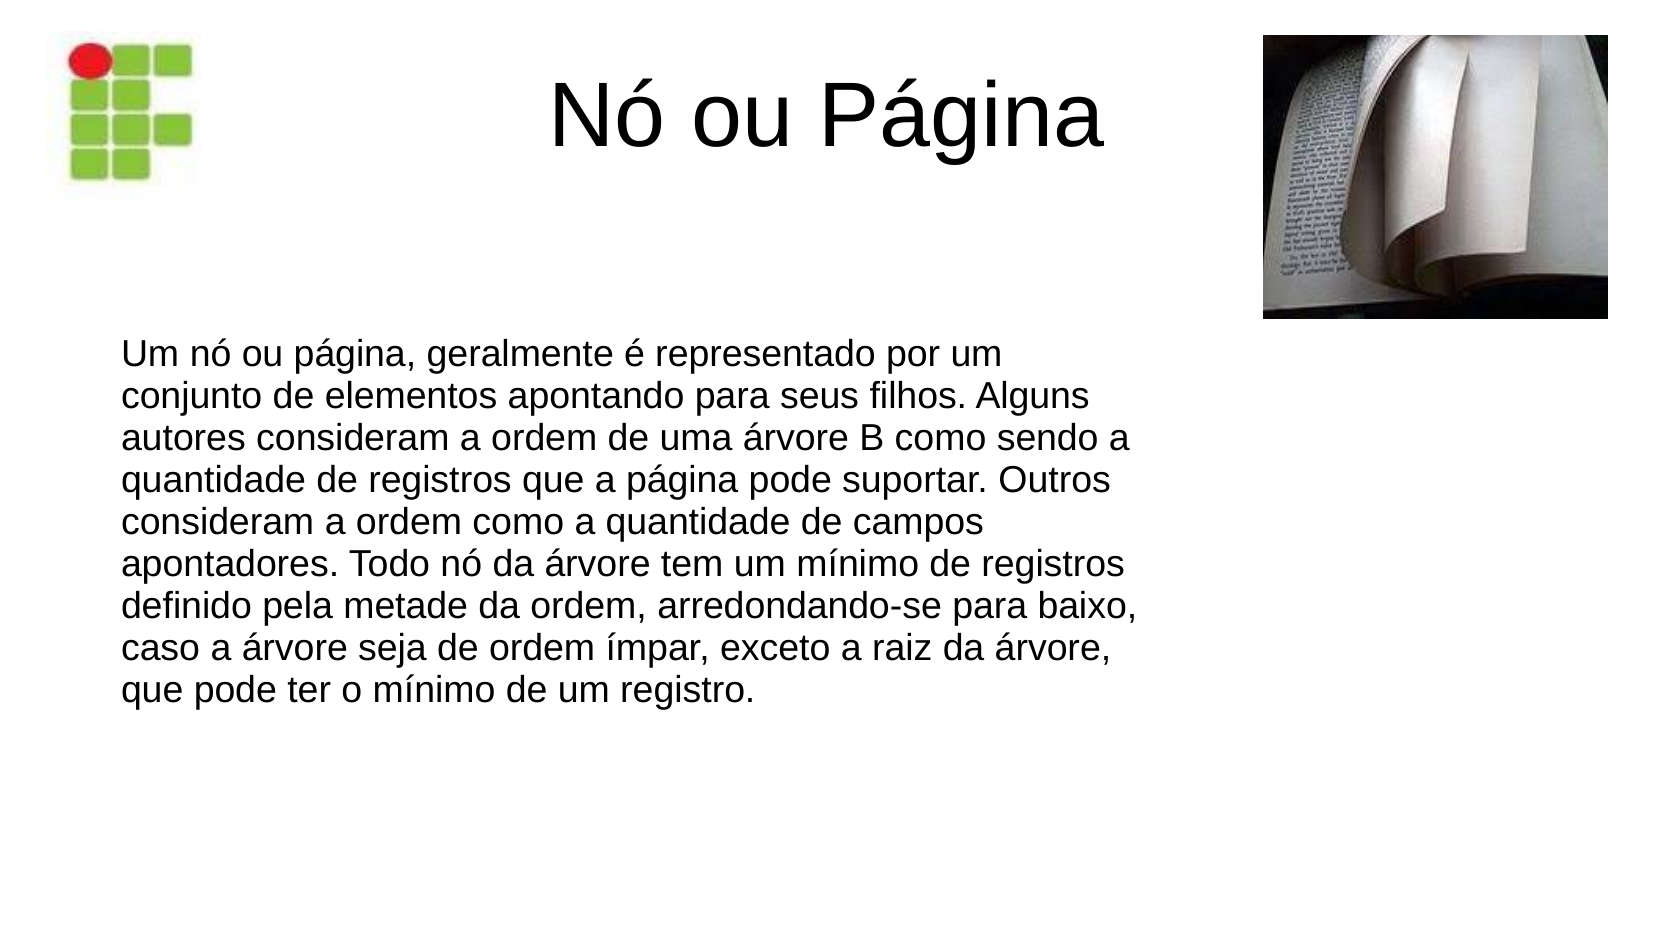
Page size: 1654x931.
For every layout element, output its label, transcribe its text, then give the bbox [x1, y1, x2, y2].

picture [46, 31, 201, 201]
picture [1263, 35, 1608, 319]
text_box Um nó ou página, geralmente é representado por um conjunto de elementos apontando para seus filhos. Alguns autores consideram a ordem de uma árvore B como sendo a quantidade de registros que a página pode suportar. Outros consideram a ordem como a quantidade de campos apontadores. Todo nó da árvore tem um mínimo de registros definido pela metade da ordem, arredondando-se para baixo, caso a árvore seja de ordem ímpar, exceto a raiz da árvore, que pode ter o mínimo de um registro. [106, 241, 1158, 886]
title Nó ou Página [201, 37, 1263, 193]
